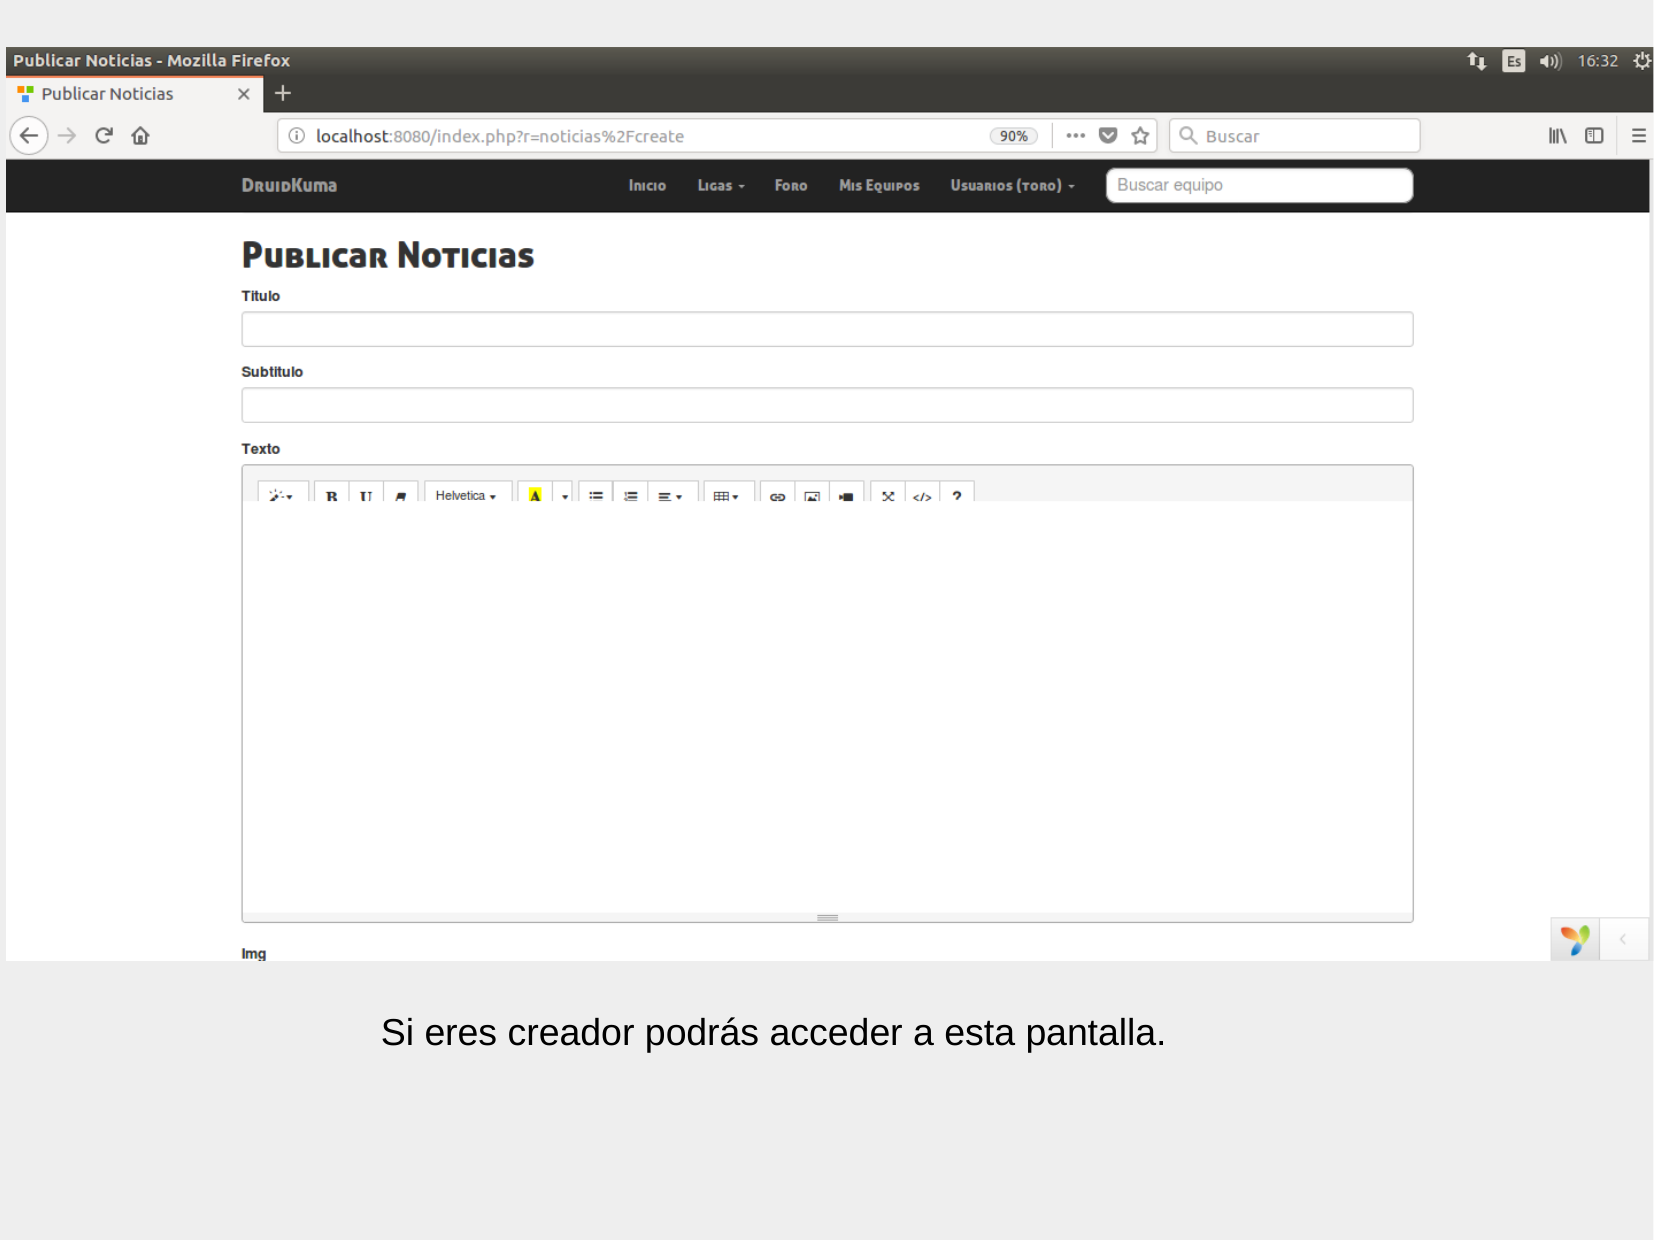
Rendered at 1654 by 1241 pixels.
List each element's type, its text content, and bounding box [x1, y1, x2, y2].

picture [6, 47, 1654, 961]
text_box Si eres creador podrás acceder a esta pantalla. [366, 1003, 1241, 1103]
